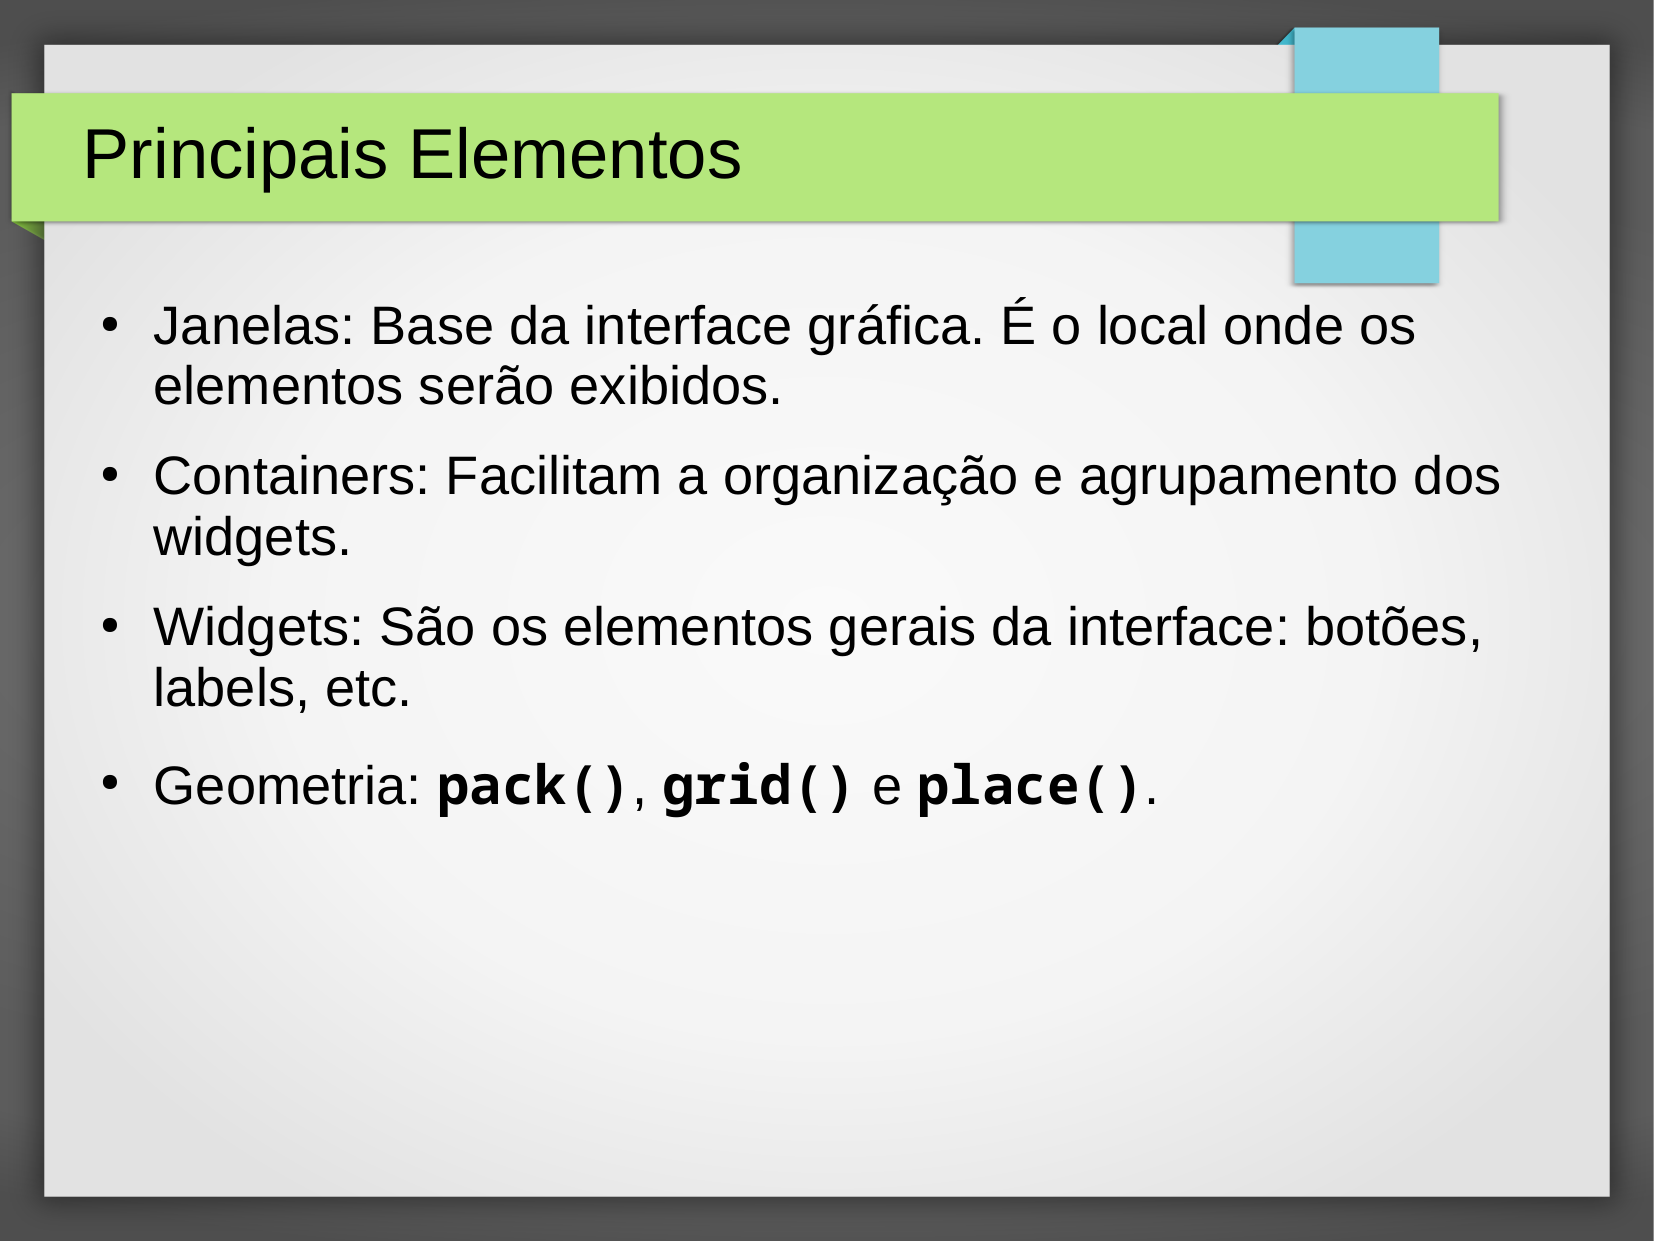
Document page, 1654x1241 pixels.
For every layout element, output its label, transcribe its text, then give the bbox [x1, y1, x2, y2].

picture [0, 0, 1654, 1241]
title Principais Elementos [82, 94, 1264, 213]
list Janelas: Base da interface gráfica. É o local onde os elementos serão exibidos. Containers: Facilitam a organização e agrupamento dos widgets. Widgets: São os elementos gerais da interface: botões, labels, etc. Geometria: pack(), grid() e place(). [82, 295, 1571, 1099]
